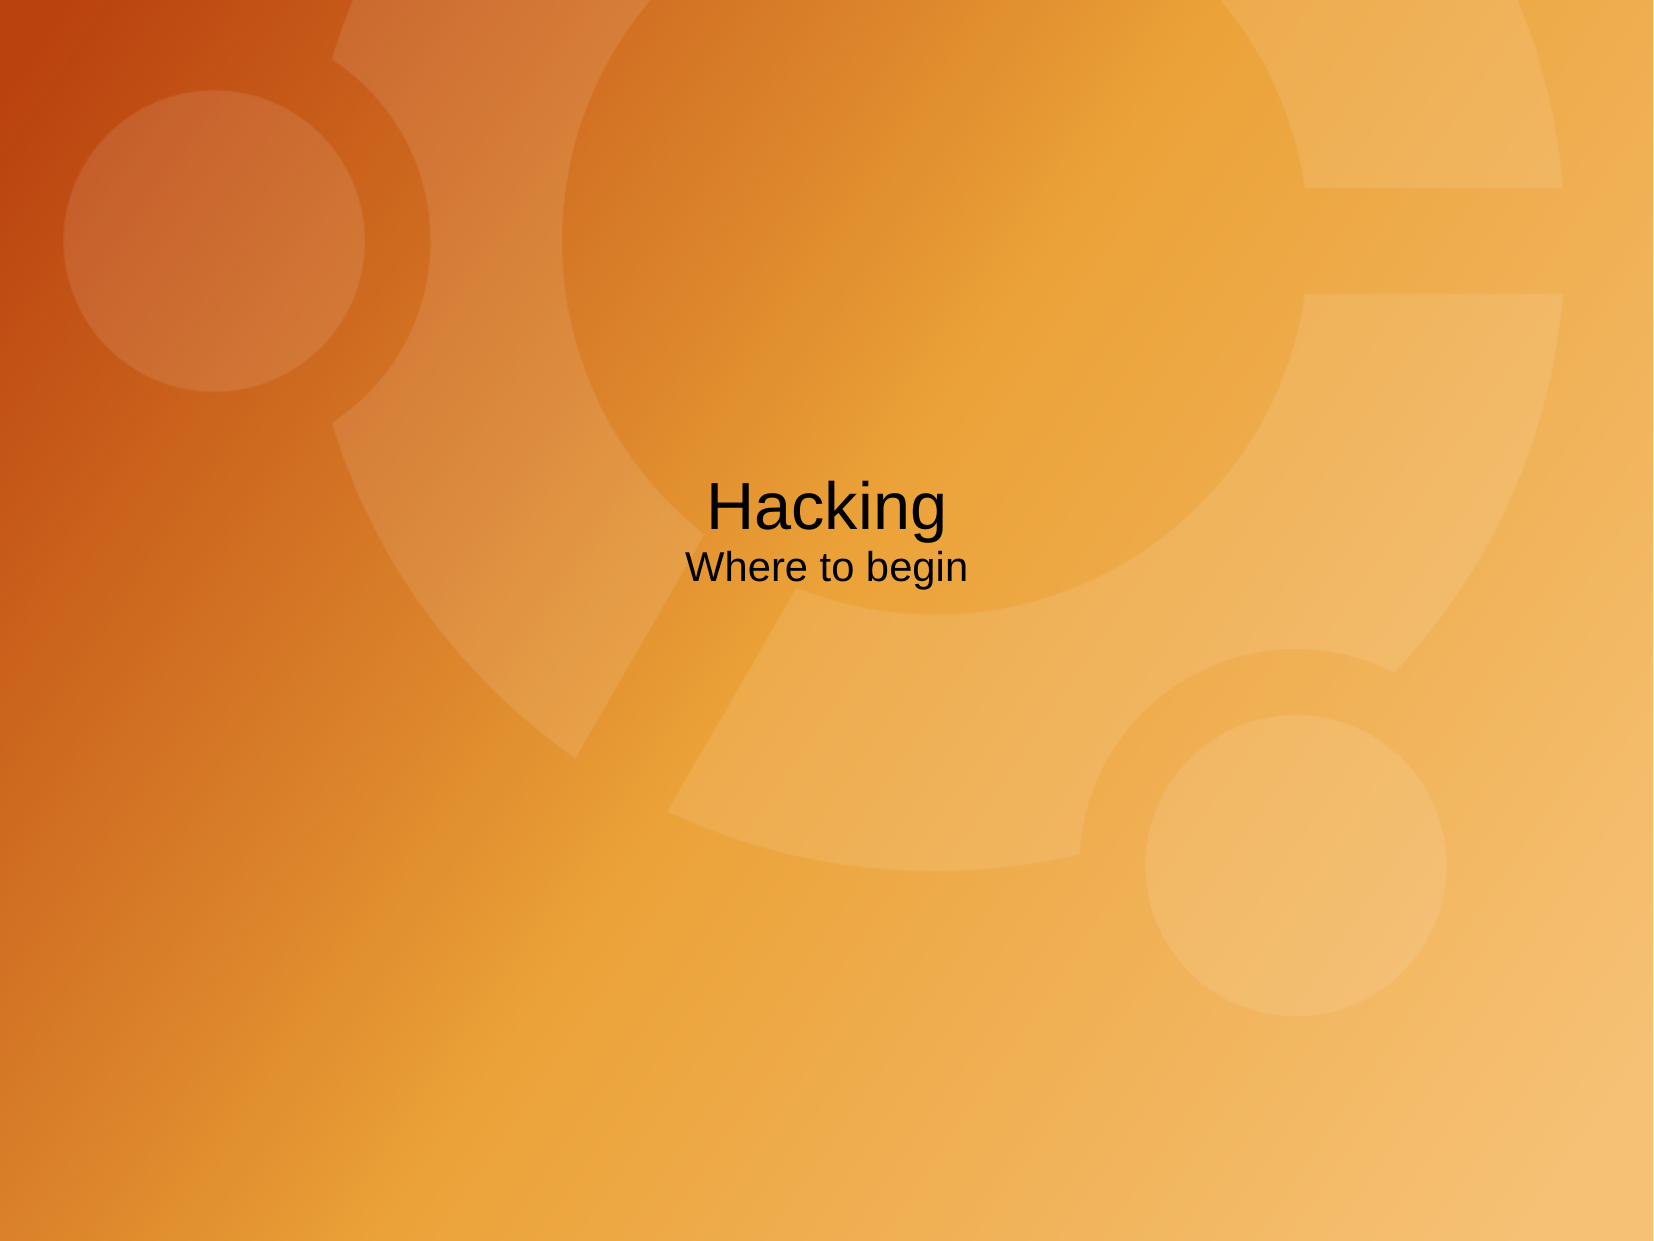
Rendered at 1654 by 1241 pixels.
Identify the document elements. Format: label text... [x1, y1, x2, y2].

subtitle Hacking Where to begin [82, 49, 1571, 1010]
picture [0, 0, 1654, 1241]
